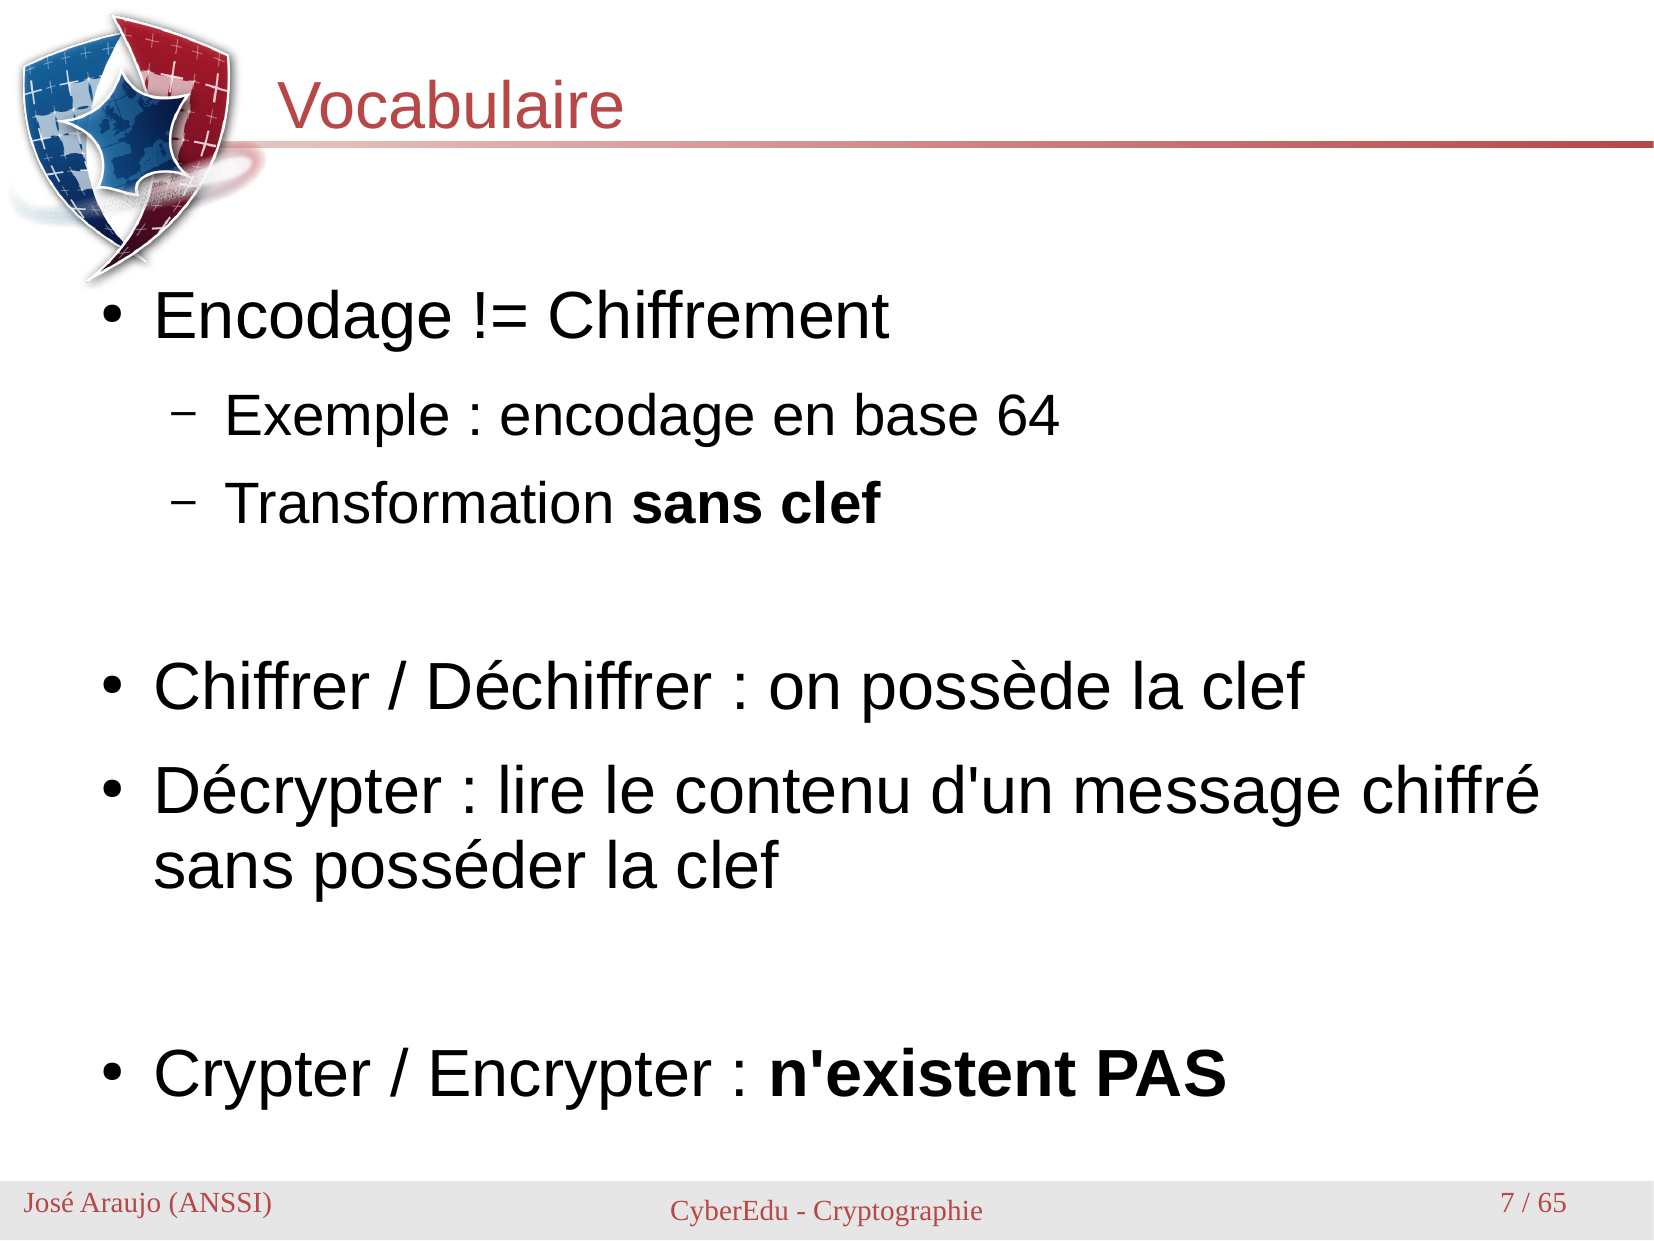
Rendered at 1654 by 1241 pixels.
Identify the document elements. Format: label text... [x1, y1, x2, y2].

list Encodage != Chiffrement Exemple : encodage en base 64 Transformation sans clef Chiffrer / Déchiffrer : on possède la clef Décrypter : lire le contenu d'un message chiffré sans posséder la clef Crypter / Encrypter : n'existent PAS [82, 278, 1595, 1170]
picture [0, 0, 272, 290]
title Vocabulaire [277, 49, 1642, 237]
